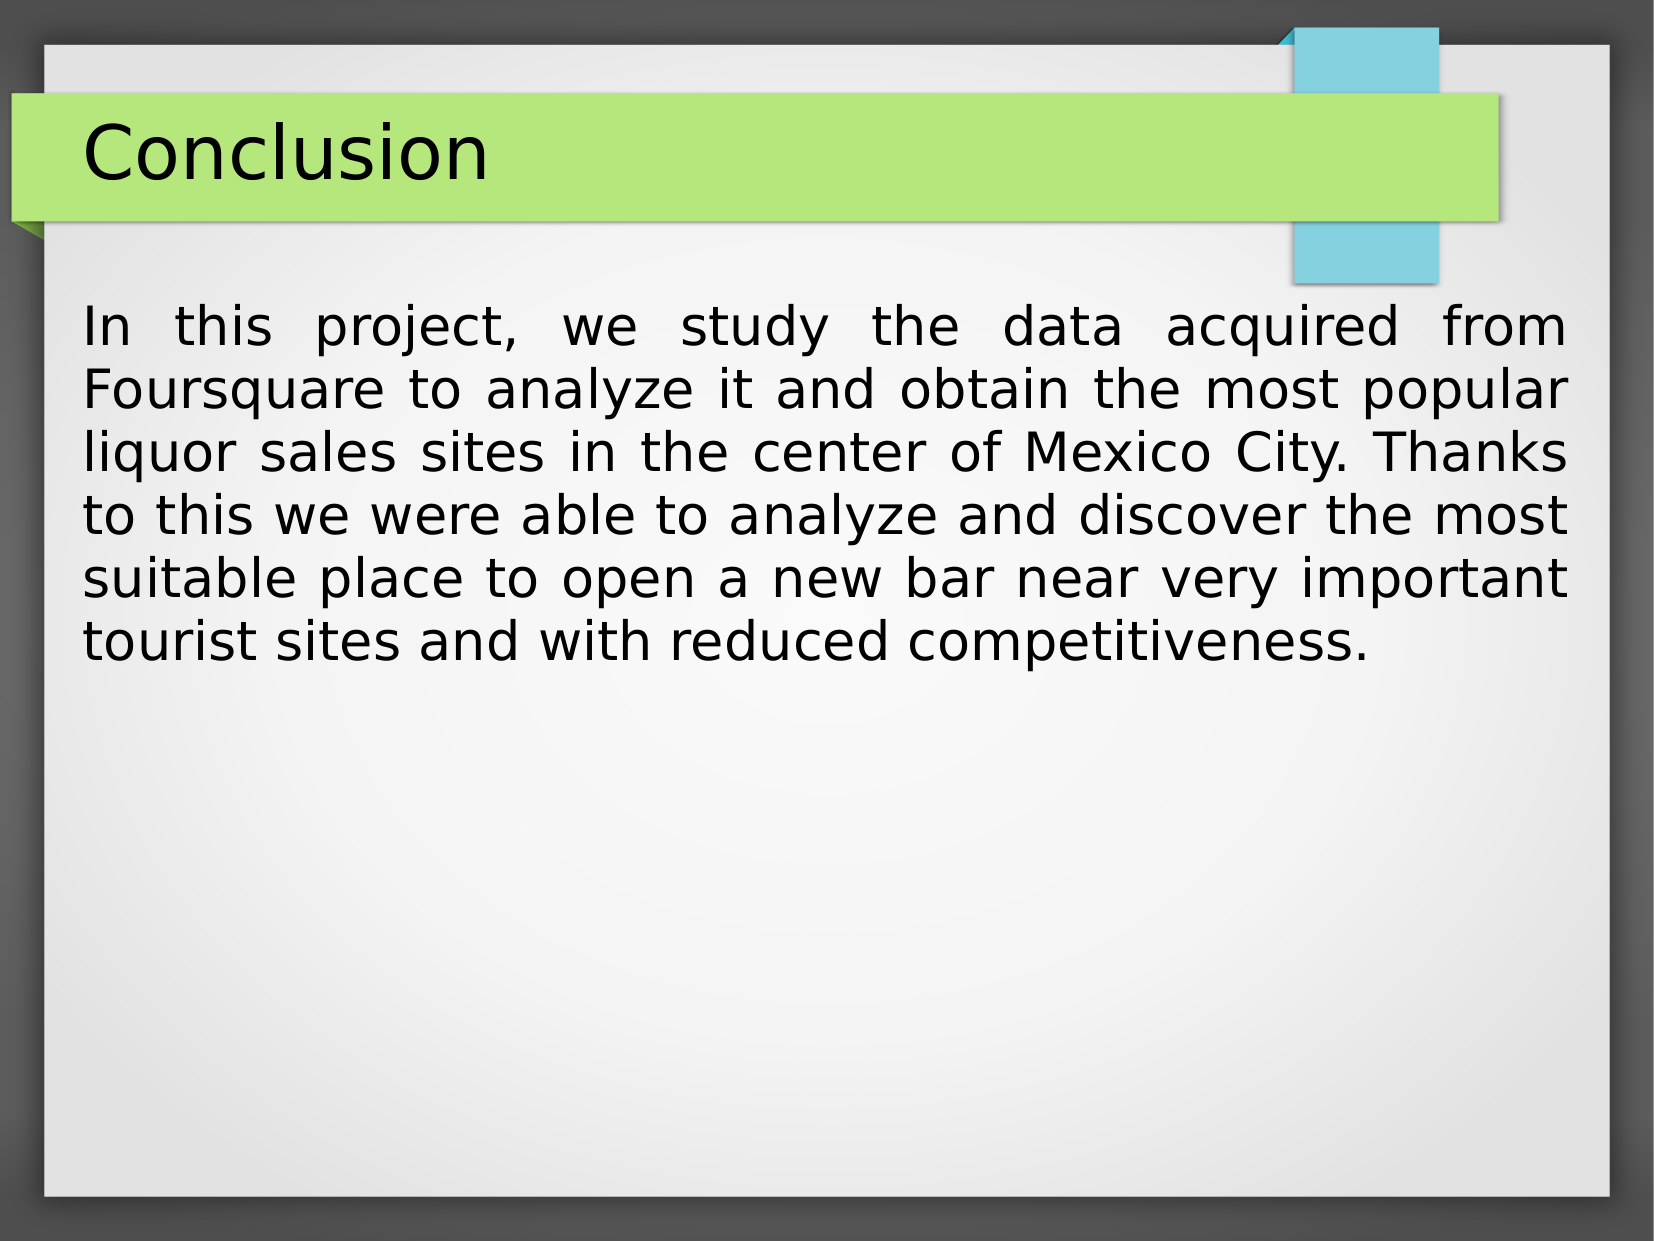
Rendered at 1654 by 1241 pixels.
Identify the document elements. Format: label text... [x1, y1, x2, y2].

picture [0, 0, 1654, 1241]
list In this project, we study the data acquired from Foursquare to analyze it and obtain the most popular liquor sales sites in the center of Mexico City. Thanks to this we were able to analyze and discover the most suitable place to open a new bar near very important tourist sites and with reduced competitiveness. [82, 295, 1571, 1015]
title Conclusion [82, 94, 1264, 213]
